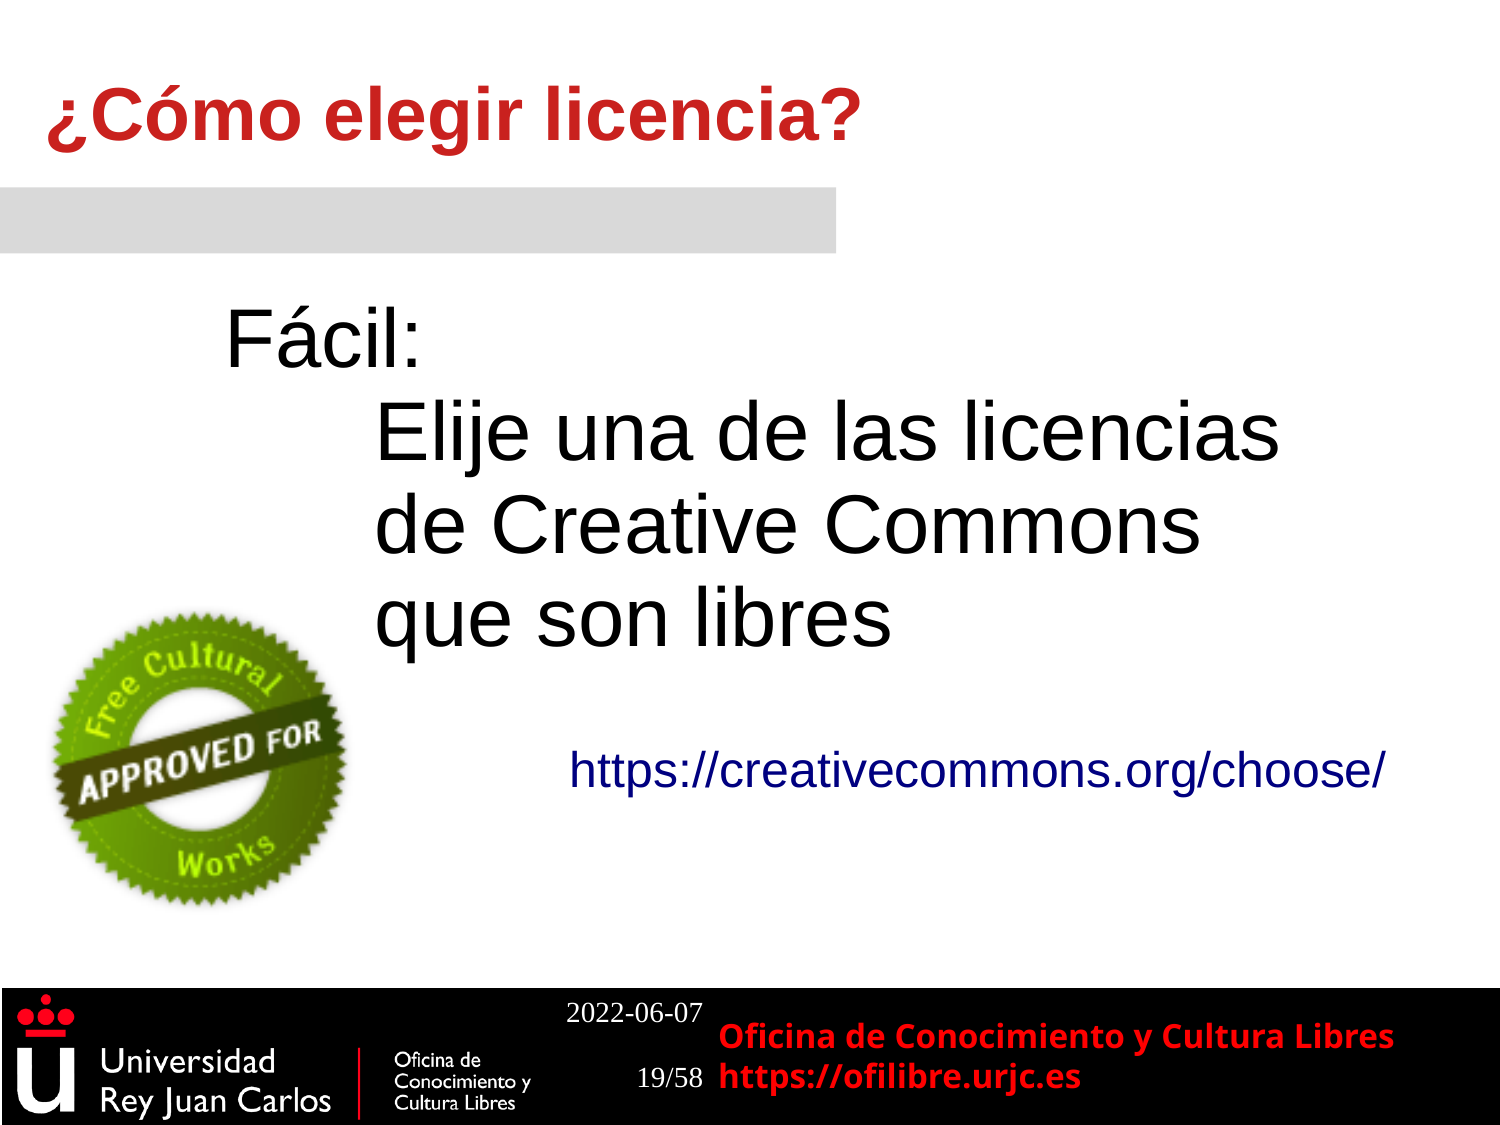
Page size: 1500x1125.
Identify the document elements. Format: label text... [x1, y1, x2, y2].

text_box Fácil: Elije una de las licencias de Creative Commons que son libres [210, 285, 1442, 672]
text_box ¿Cómo elegir licencia? [30, 64, 1306, 248]
text_box https://creativecommons.org/choose/ [555, 735, 1456, 848]
title [75, 7, 1425, 196]
picture [17, 994, 531, 1120]
picture [45, 605, 355, 916]
